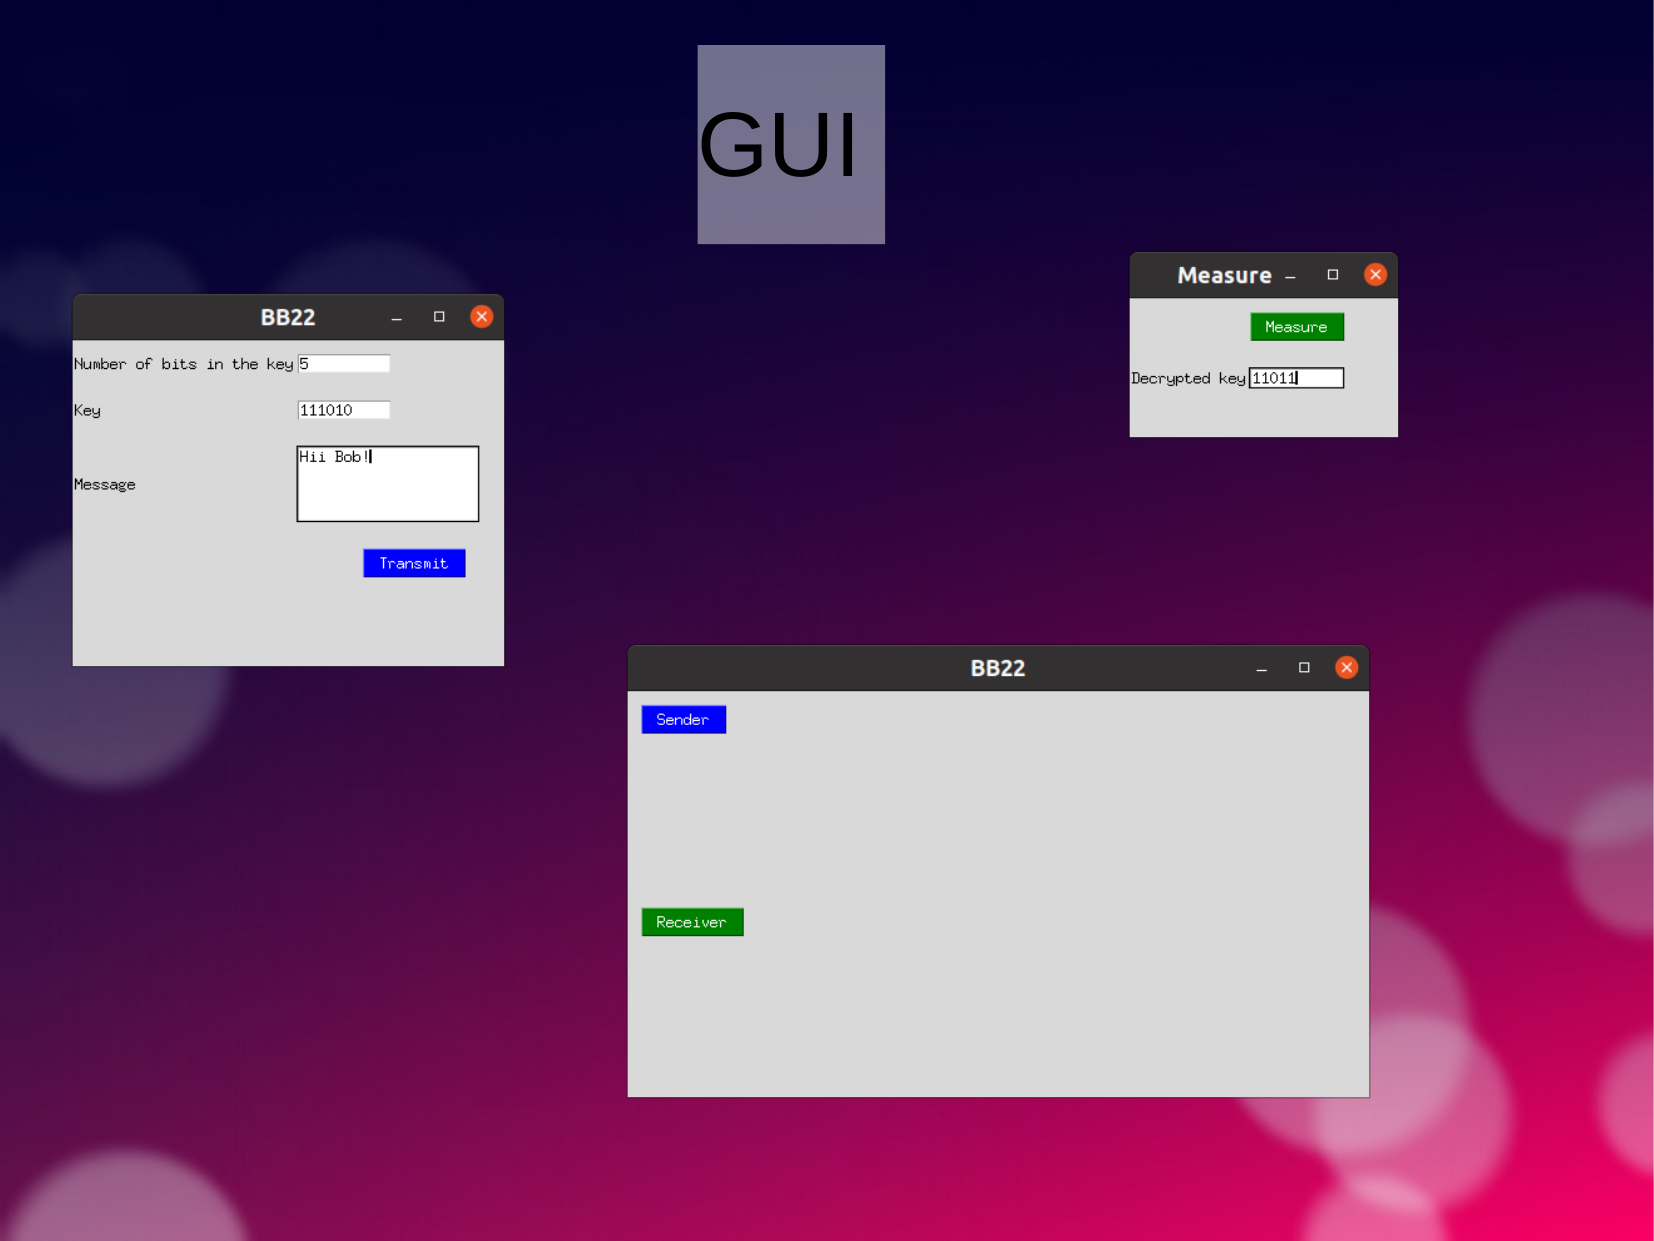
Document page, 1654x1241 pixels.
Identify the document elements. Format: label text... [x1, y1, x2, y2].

title GUI [697, 45, 886, 245]
picture [0, 0, 1654, 1241]
